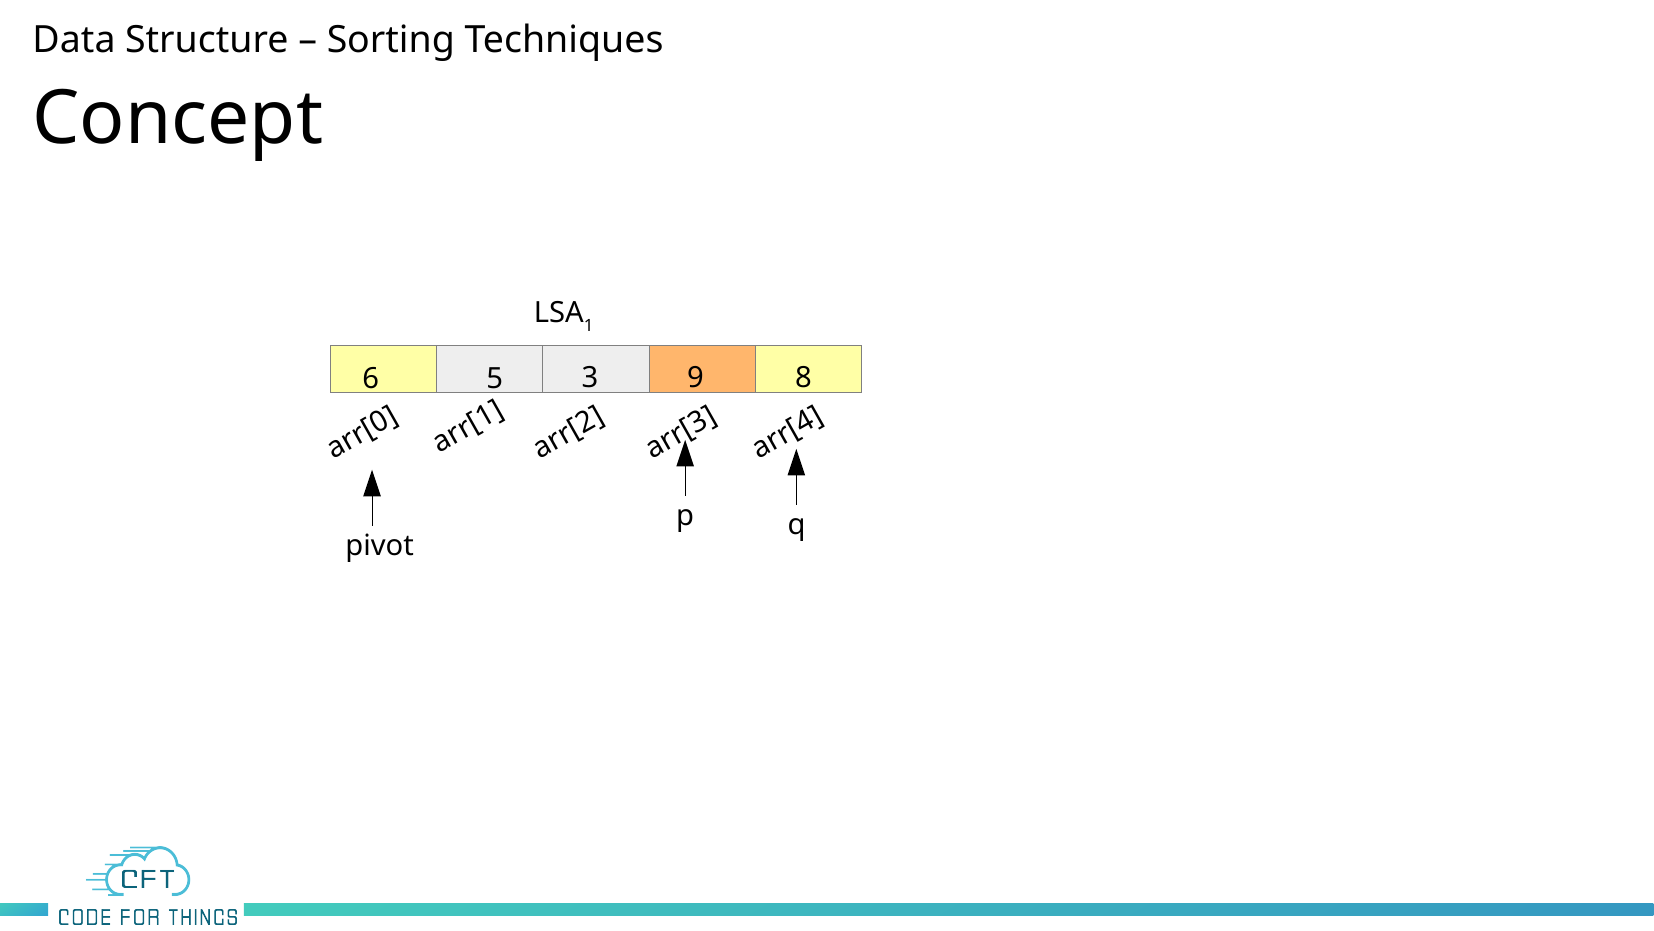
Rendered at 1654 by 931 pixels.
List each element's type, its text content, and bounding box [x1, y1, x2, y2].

text_box LSA1 [519, 283, 615, 340]
text_box p [661, 487, 710, 537]
text_box 8 [772, 348, 845, 398]
text_box [330, 345, 862, 393]
text_box pivot [330, 516, 434, 567]
text_box arr[4] [726, 398, 858, 485]
title Data Structure – Sorting Techniques Concept [32, 12, 1184, 166]
text_box 3 [566, 348, 634, 398]
text_box arr[2] [507, 398, 630, 476]
picture [59, 846, 237, 925]
text_box arr[1] [407, 388, 534, 470]
text_box arr[3] [620, 398, 747, 476]
text_box q [772, 496, 821, 546]
text_box 9 [672, 348, 739, 398]
text_box arr[0] [301, 393, 426, 476]
text_box 5 [471, 350, 520, 400]
text_box 6 [347, 350, 396, 400]
